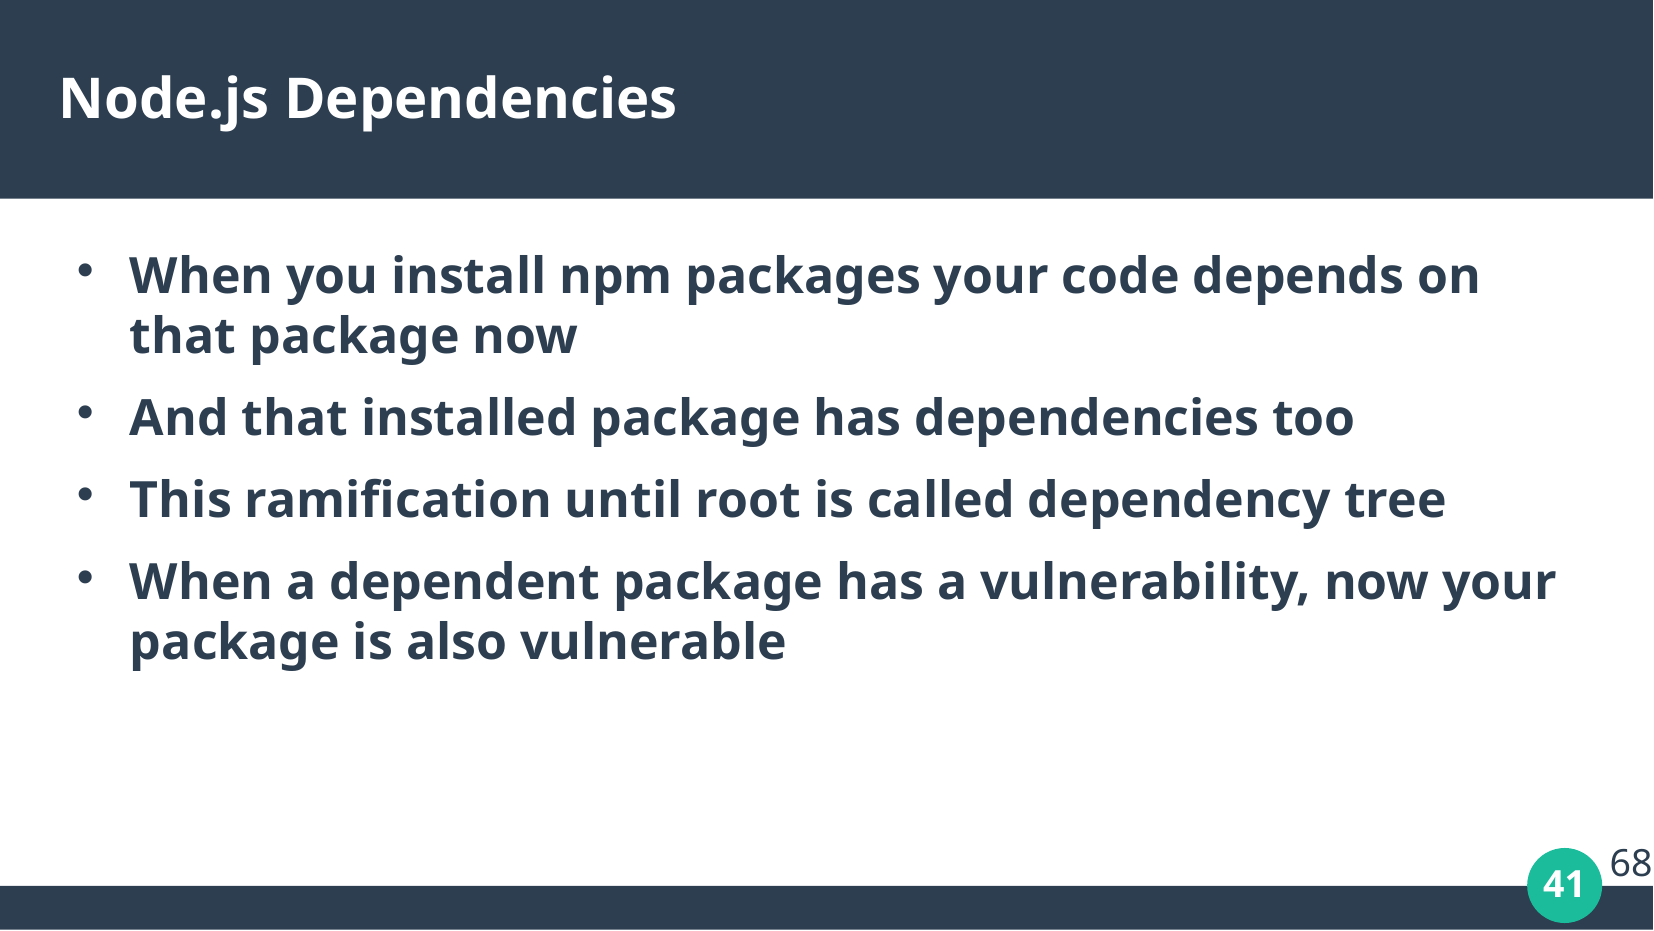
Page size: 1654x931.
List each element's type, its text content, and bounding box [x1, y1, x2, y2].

text_box 68 [1588, 830, 1654, 899]
title Node.js Dependencies [59, 37, 1594, 155]
list When you install npm packages your code depends on that package now And that installed package has dependencies too This ramification until root is called dependency tree When a dependent package has a vulnerability, now your package is also vulnerable [59, 243, 1594, 864]
